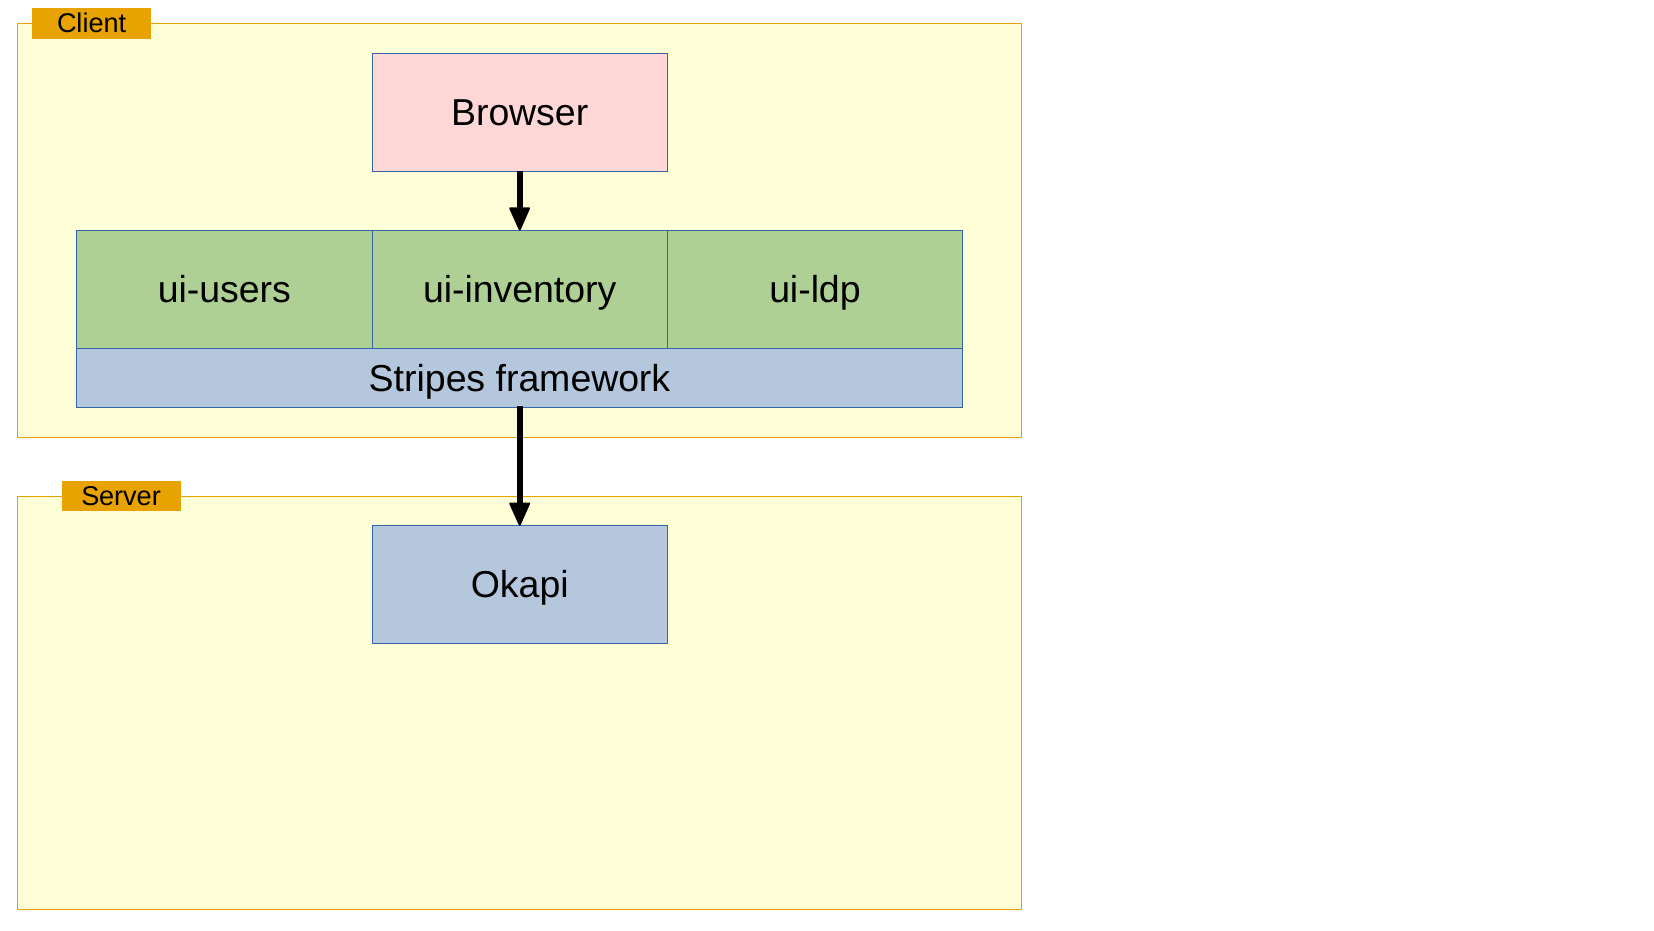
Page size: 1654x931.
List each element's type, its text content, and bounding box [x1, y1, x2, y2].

text_box ui-ldp [667, 230, 963, 348]
text_box Server [62, 481, 181, 511]
text_box [17, 496, 1022, 910]
text_box [17, 23, 1022, 438]
text_box Client [32, 8, 151, 39]
text_box Okapi [372, 525, 668, 644]
text_box Browser [372, 53, 668, 172]
text_box Stripes framework [76, 348, 963, 408]
text_box ui-users [76, 230, 372, 348]
text_box ui-inventory [372, 230, 667, 348]
